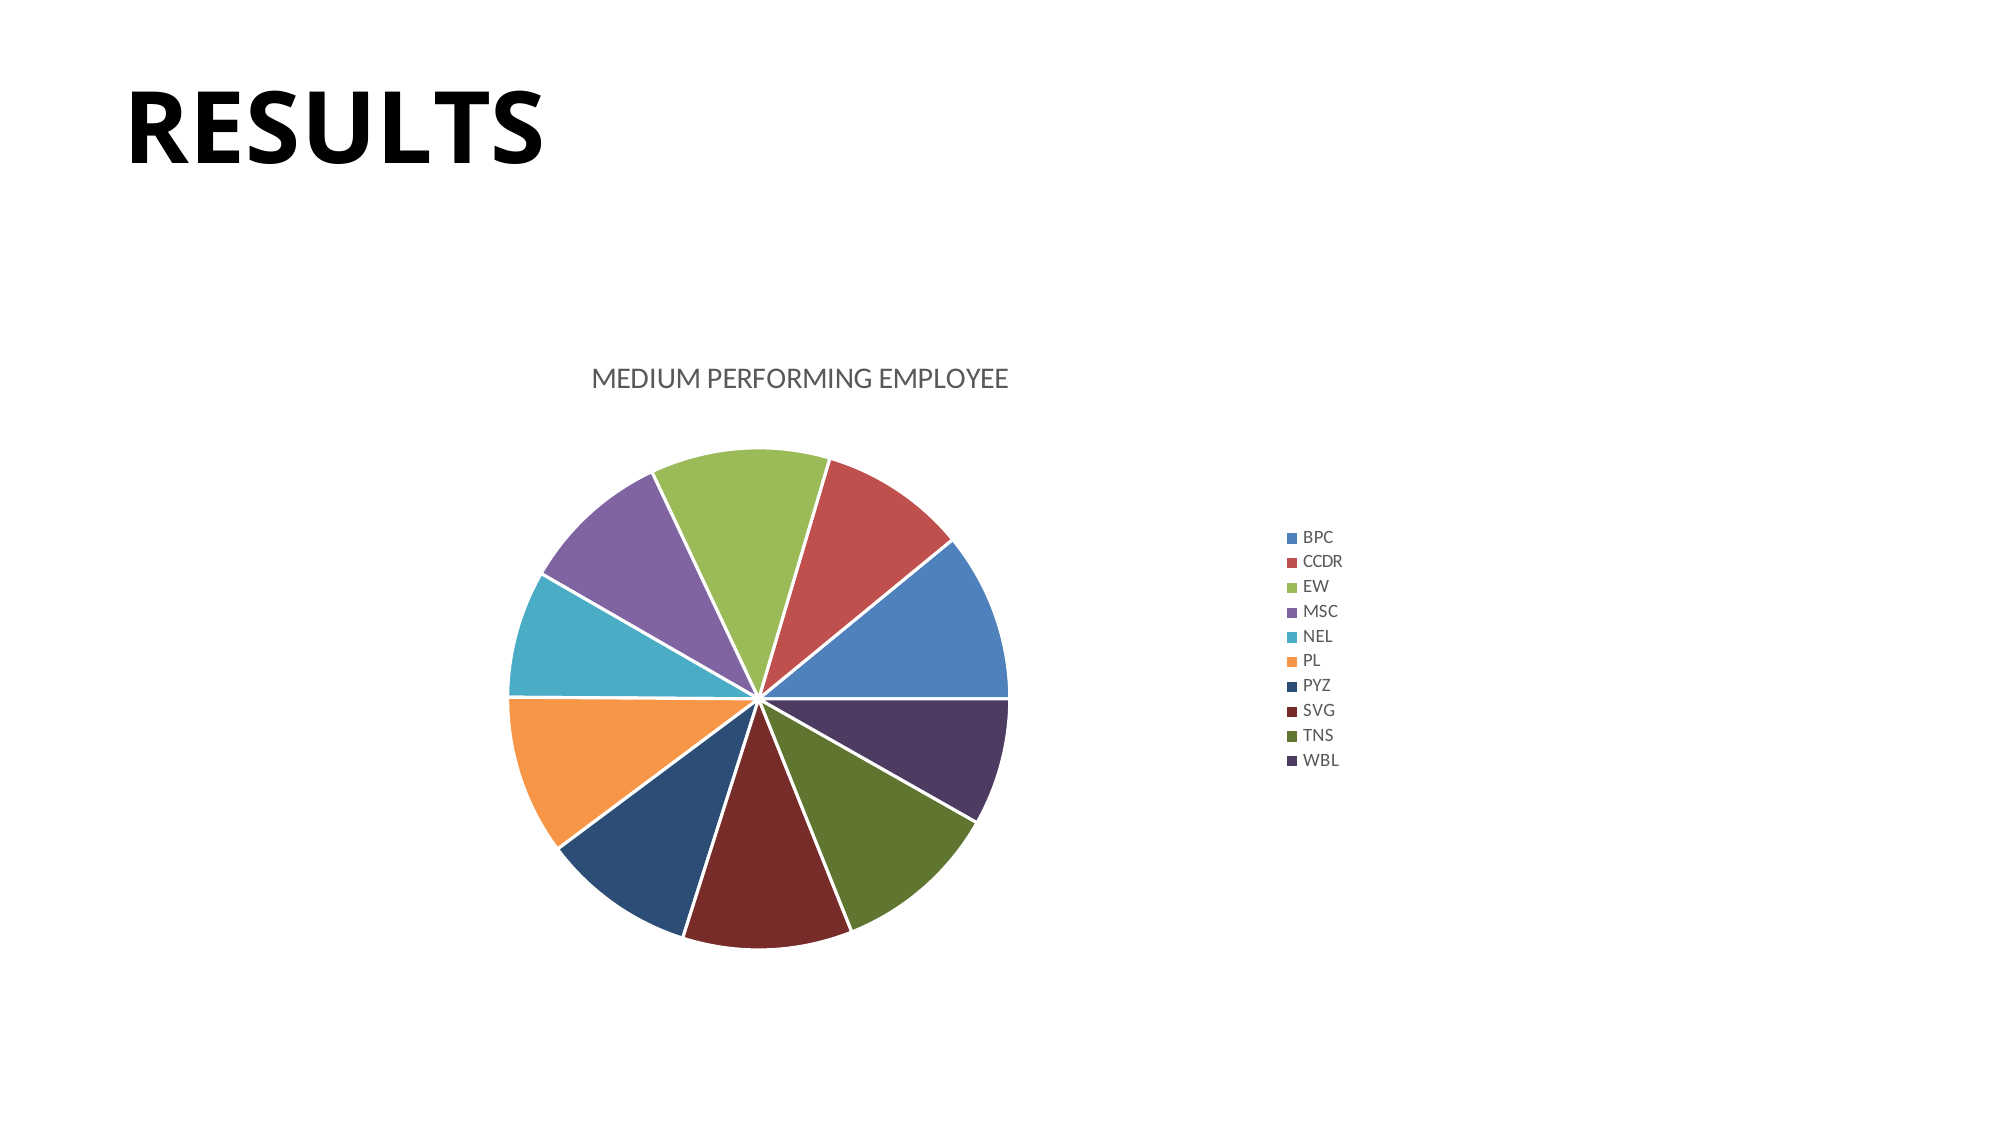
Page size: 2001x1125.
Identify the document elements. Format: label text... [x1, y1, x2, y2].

title RESULTS [123, 63, 751, 188]
chart [237, 337, 1363, 963]
